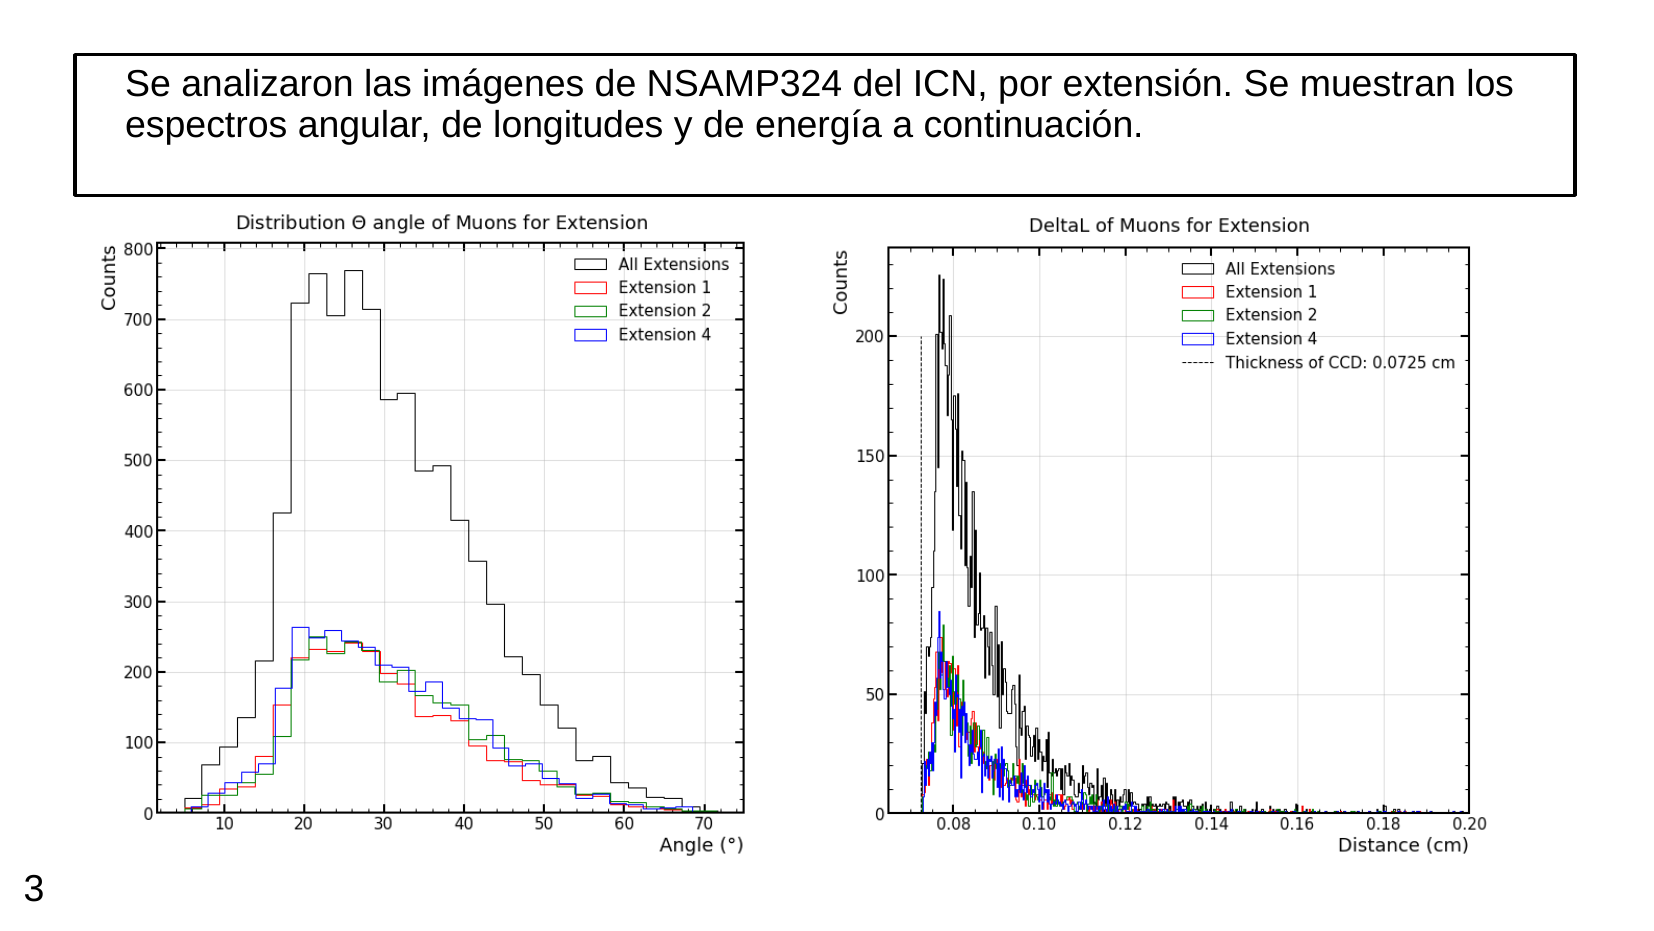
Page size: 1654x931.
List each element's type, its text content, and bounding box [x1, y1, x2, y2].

picture [825, 210, 1494, 863]
picture [93, 205, 751, 863]
text_box Se analizaron las imágenes de NSAMP324 del ICN, por extensión. Se muestran los espectros angular, de longitudes y de energía a continuación. [75, 54, 1576, 196]
text_box <number> [8, 860, 638, 931]
